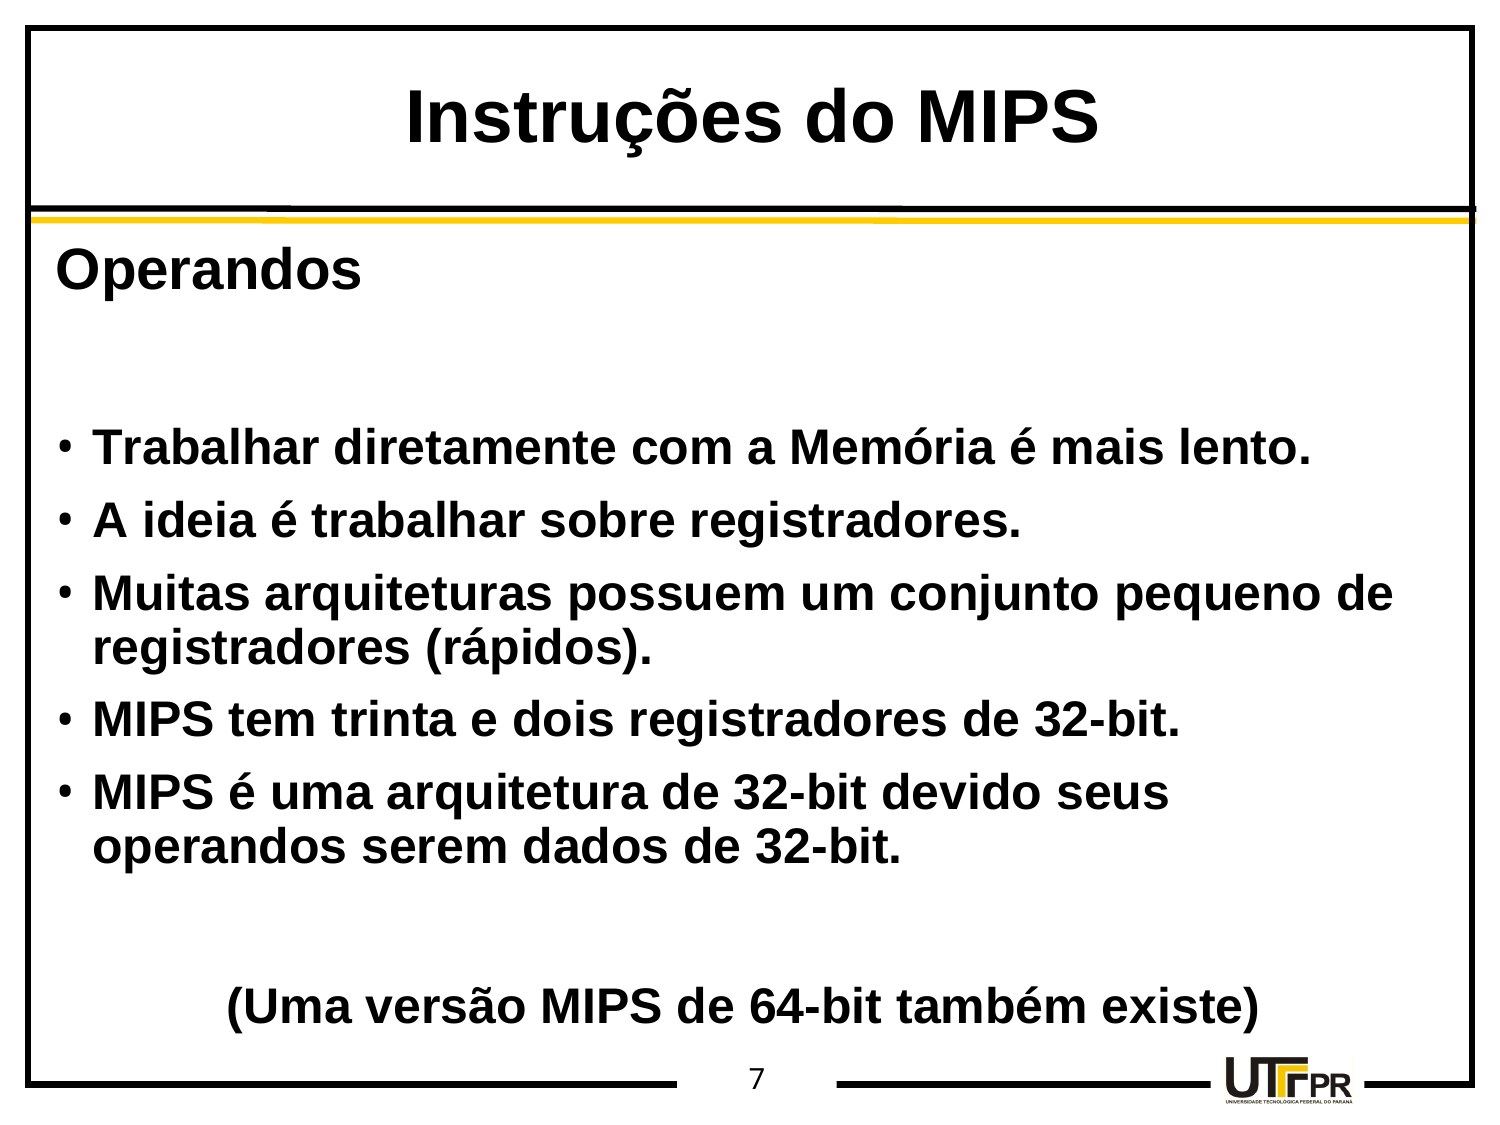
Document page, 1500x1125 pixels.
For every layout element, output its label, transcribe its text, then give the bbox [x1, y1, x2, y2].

list Operandos Trabalhar diretamente com a Memória é mais lento. A ideia é trabalhar sobre registradores. Muitas arquiteturas possuem um conjunto pequeno de registradores (rápidos). MIPS tem trinta e dois registradores de 32-bit. MIPS é uma arquitetura de 32-bit devido seus operandos serem dados de 32-bit. (Uma versão MIPS de 64-bit também existe) [41, 231, 1447, 1104]
title Instruções do MIPS [29, 29, 1477, 207]
